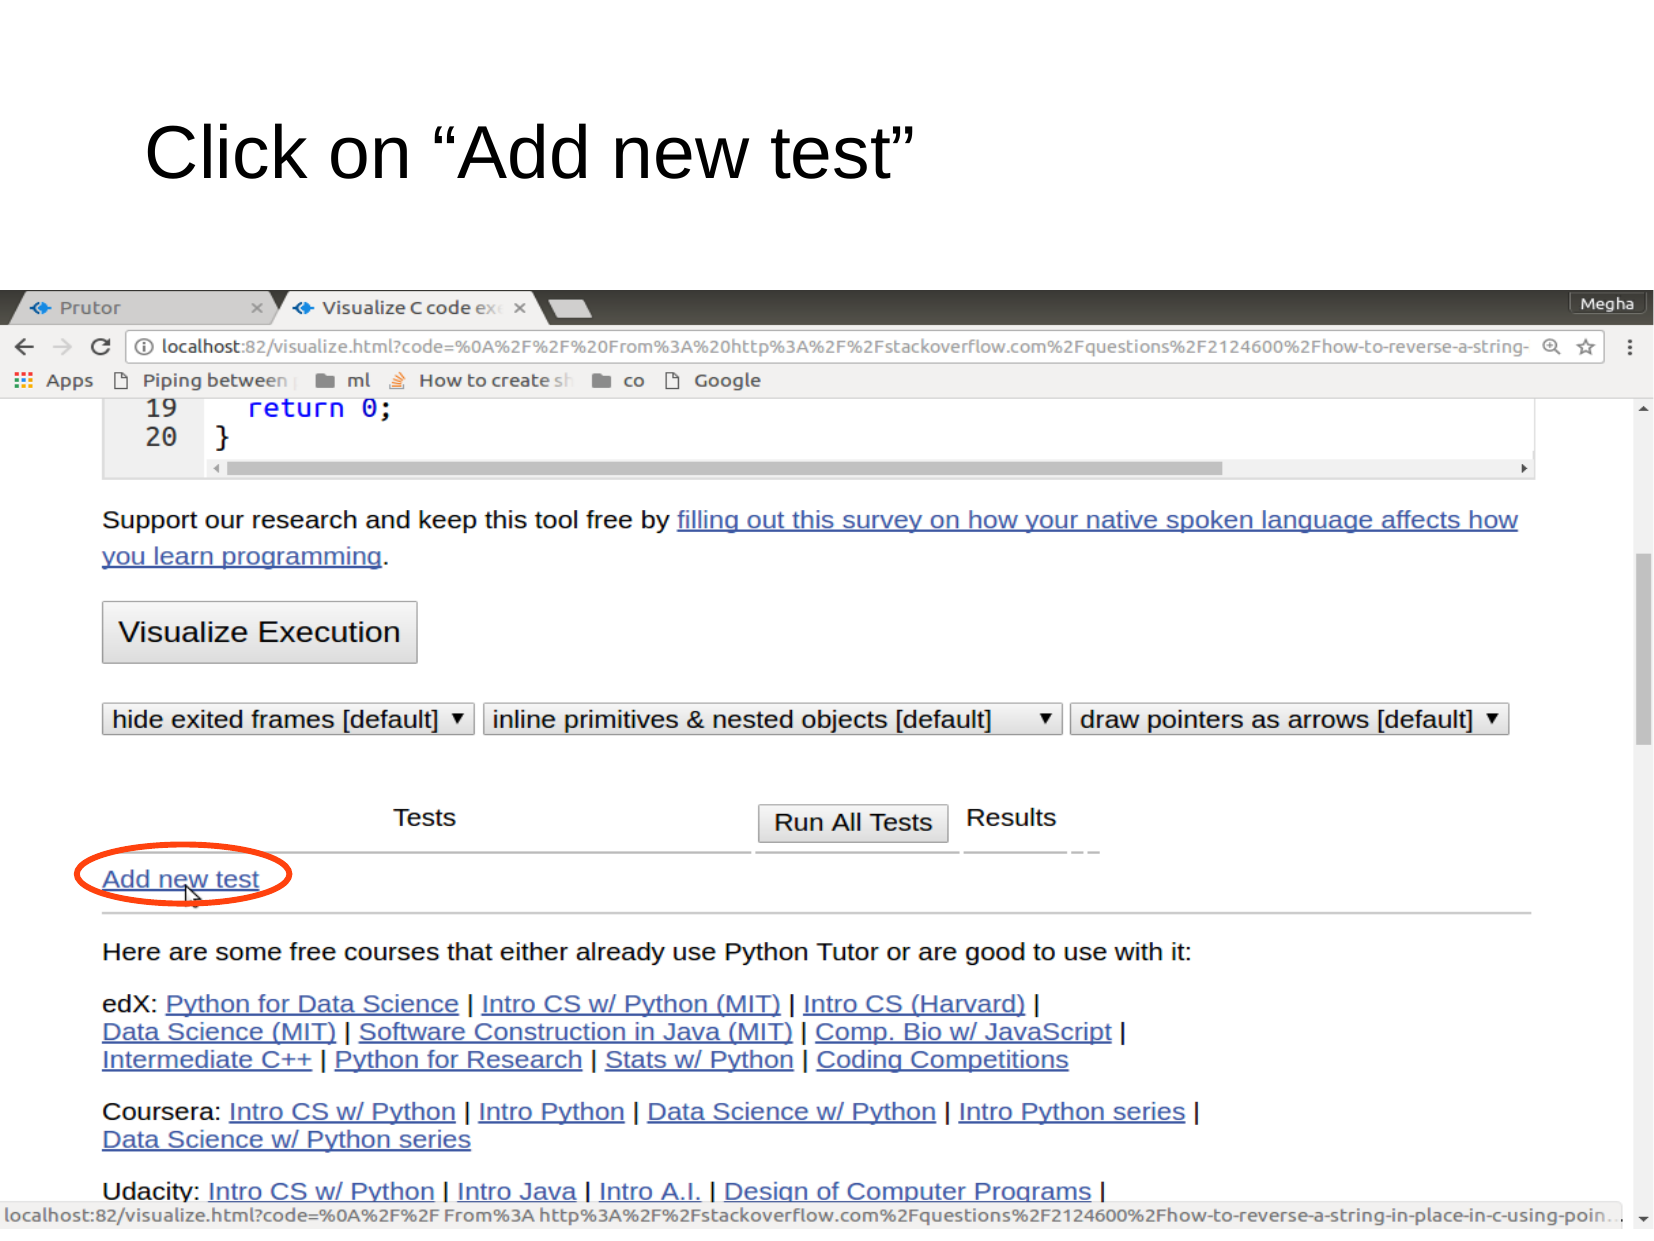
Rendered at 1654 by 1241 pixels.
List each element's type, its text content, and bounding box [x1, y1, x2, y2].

picture [0, 290, 1654, 1229]
title Click on “Add new test” [82, 49, 1571, 257]
